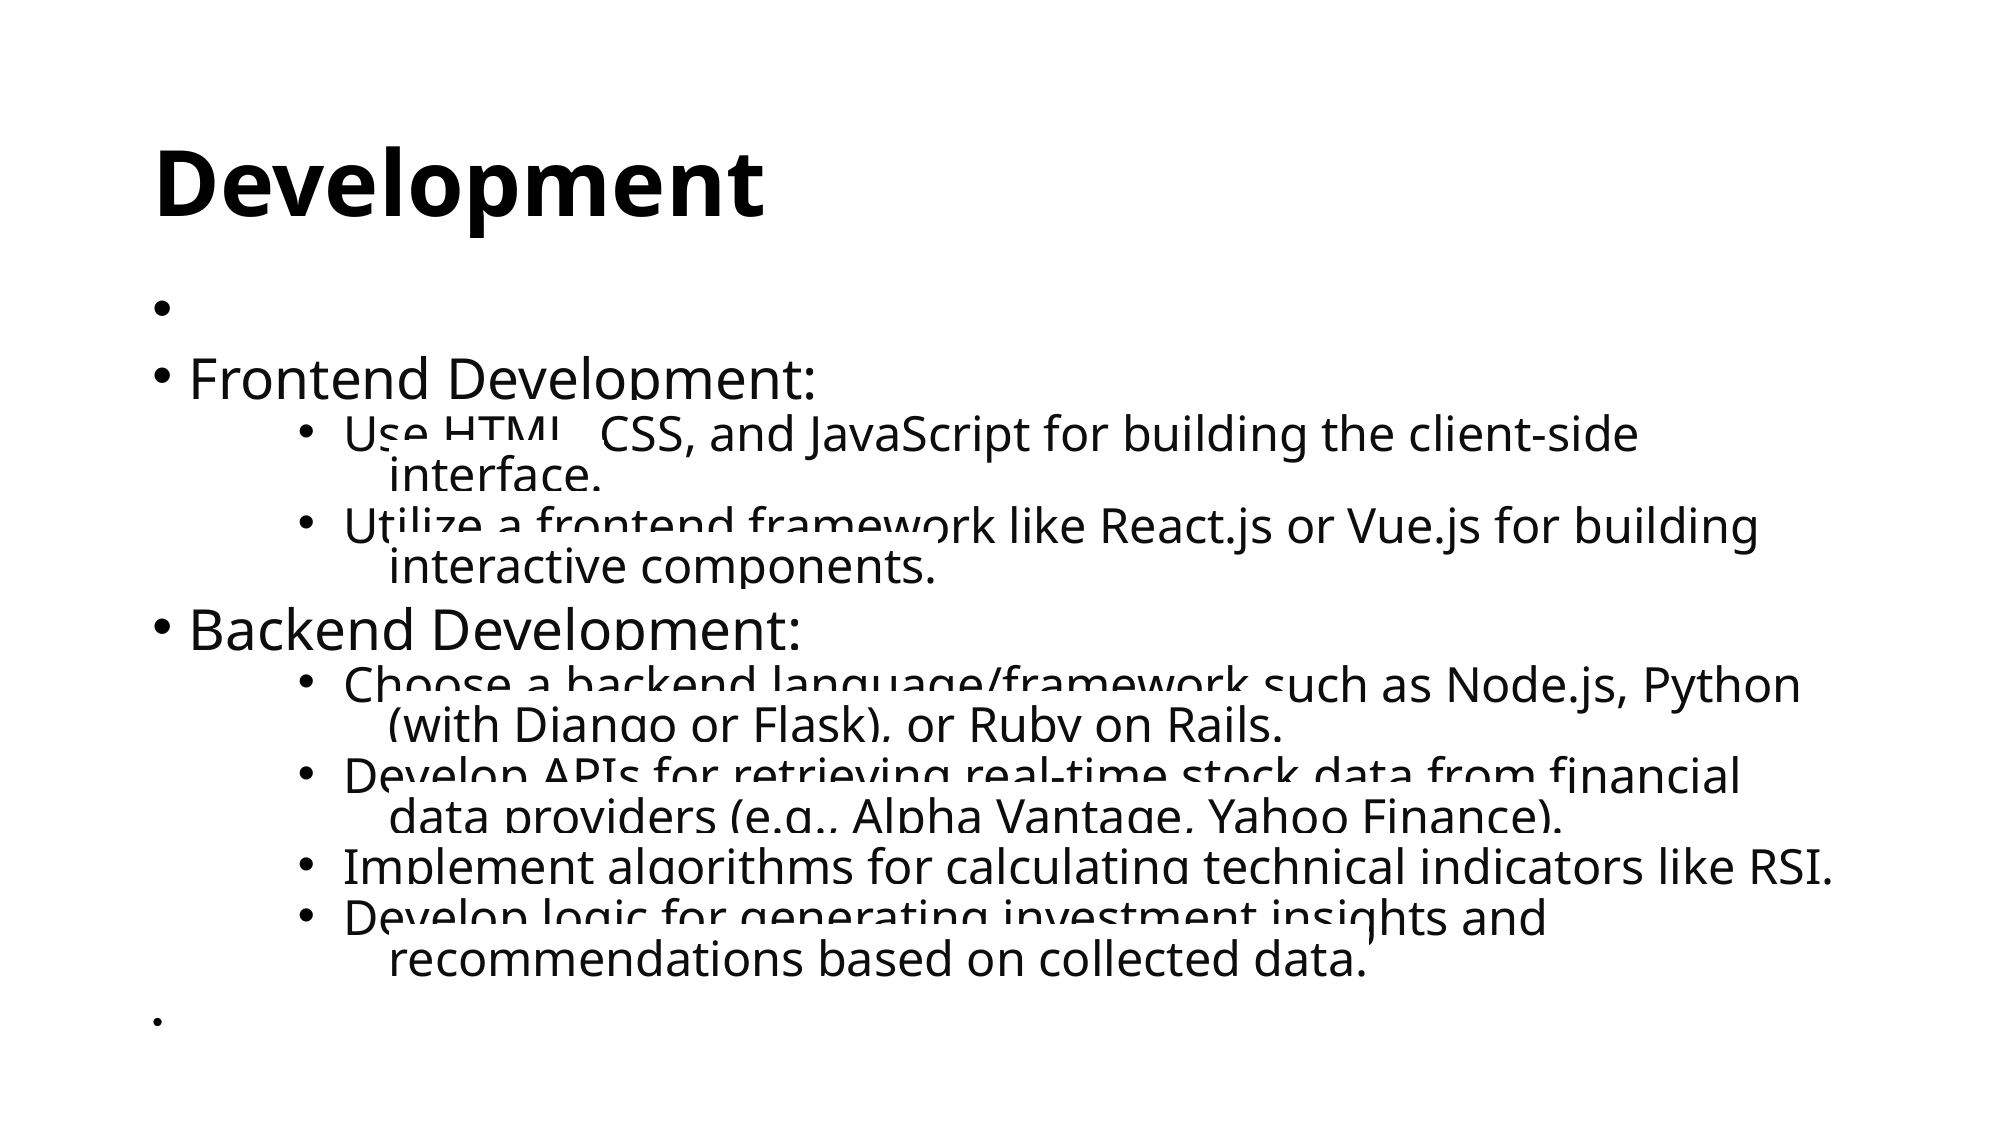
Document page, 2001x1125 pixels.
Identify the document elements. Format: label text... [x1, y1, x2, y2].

title Development [137, 69, 1863, 266]
list Frontend Development: Use HTML, CSS, and JavaScript for building the client-side interface. Utilize a frontend framework like React.js or Vue.js for building interactive components. Backend Development: Choose a backend language/framework such as Node.js, Python (with Django or Flask), or Ruby on Rails. Develop APIs for retrieving real-time stock data from financial data providers (e.g., Alpha Vantage, Yahoo Finance). Implement algorithms for calculating technical indicators like RSI. Develop logic for generating investment insights and recommendations based on collected data. [137, 266, 1863, 1014]
